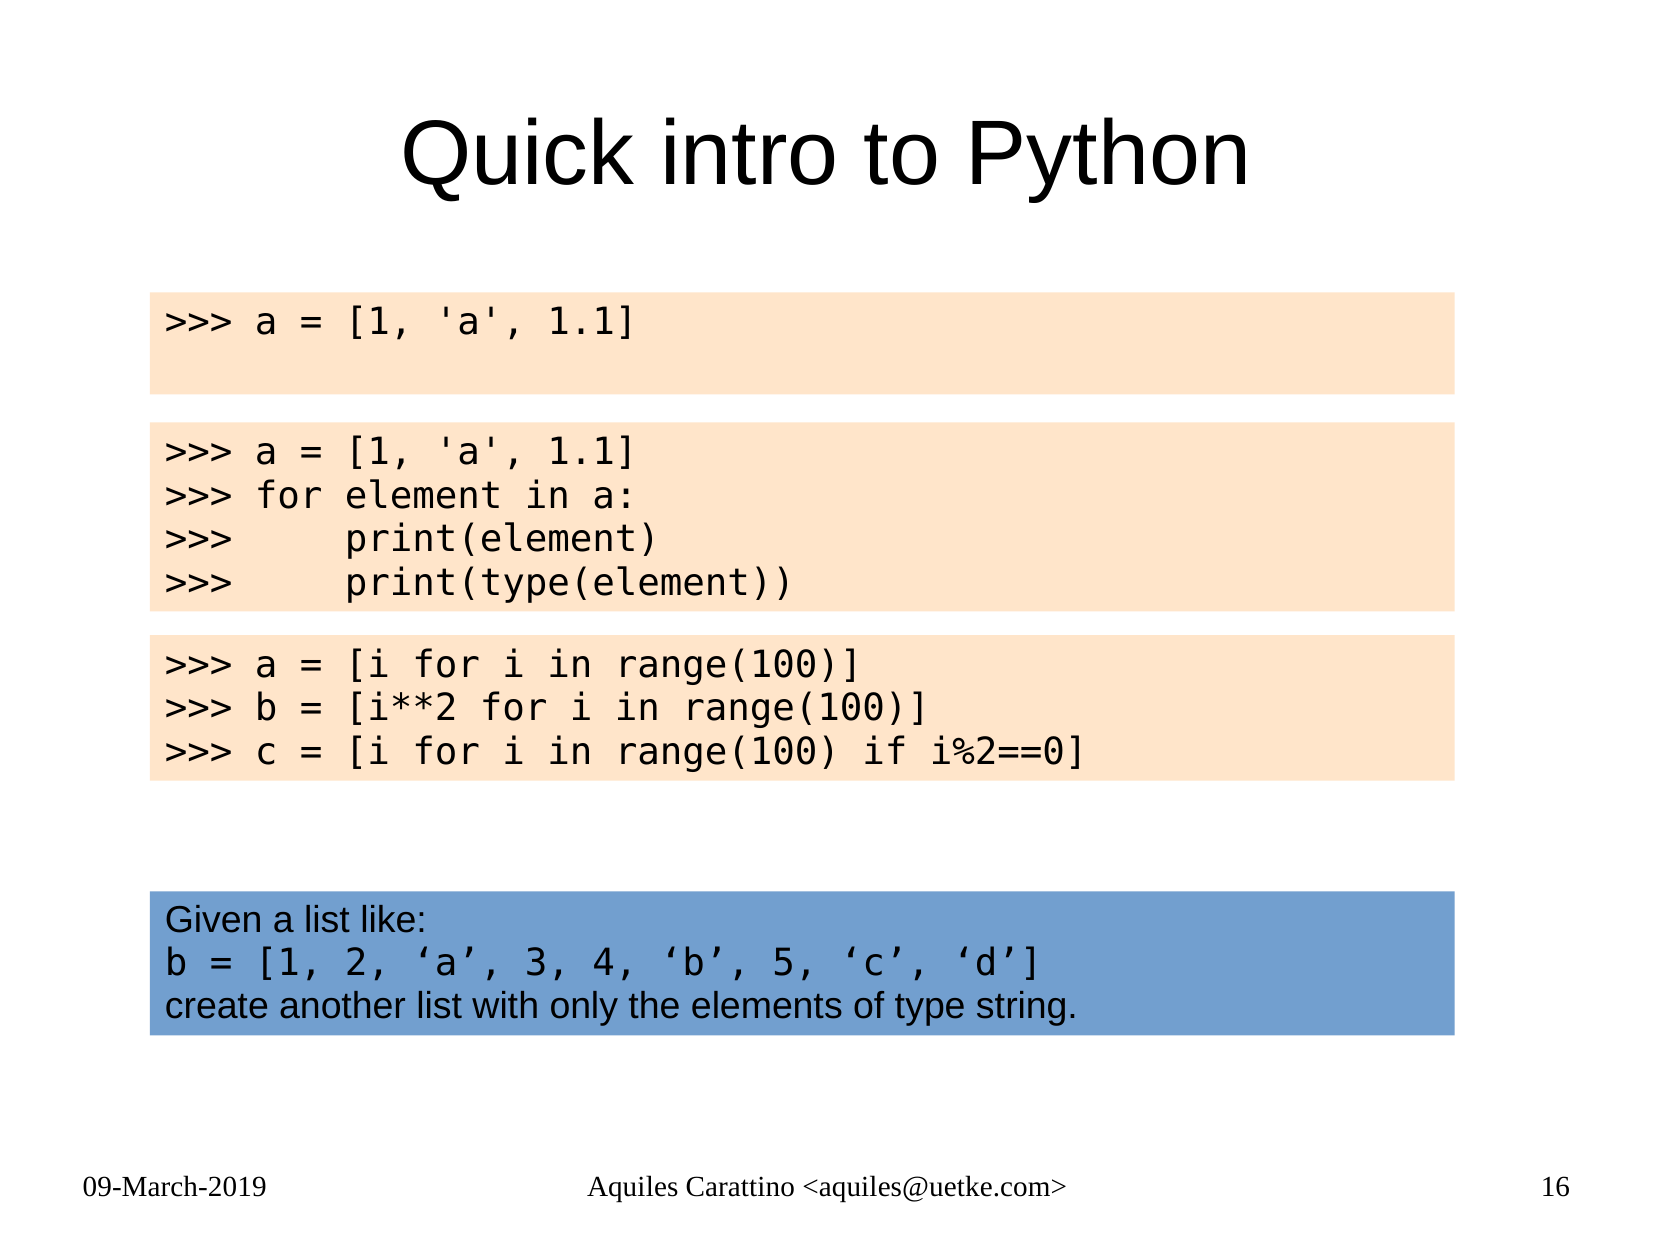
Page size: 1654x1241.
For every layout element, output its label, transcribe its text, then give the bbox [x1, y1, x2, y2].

text_box >>> a = [1, 'a', 1.1] [149, 292, 1455, 395]
title Quick intro to Python [82, 49, 1571, 257]
text_box >>> a = [i for i in range(100)] >>> b = [i**2 for i in range(100)] >>> c = [i for i in range(100) if i%2==0] [149, 635, 1455, 781]
text_box >>> a = [1, 'a', 1.1] >>> for element in a: >>> print(element) >>> print(type(element)) [149, 422, 1455, 612]
text_box Given a list like: b = [1, 2, ‘a’, 3, 4, ‘b’, 5, ‘c’, ‘d’] create another list with only the elements of type string. [149, 891, 1455, 1036]
